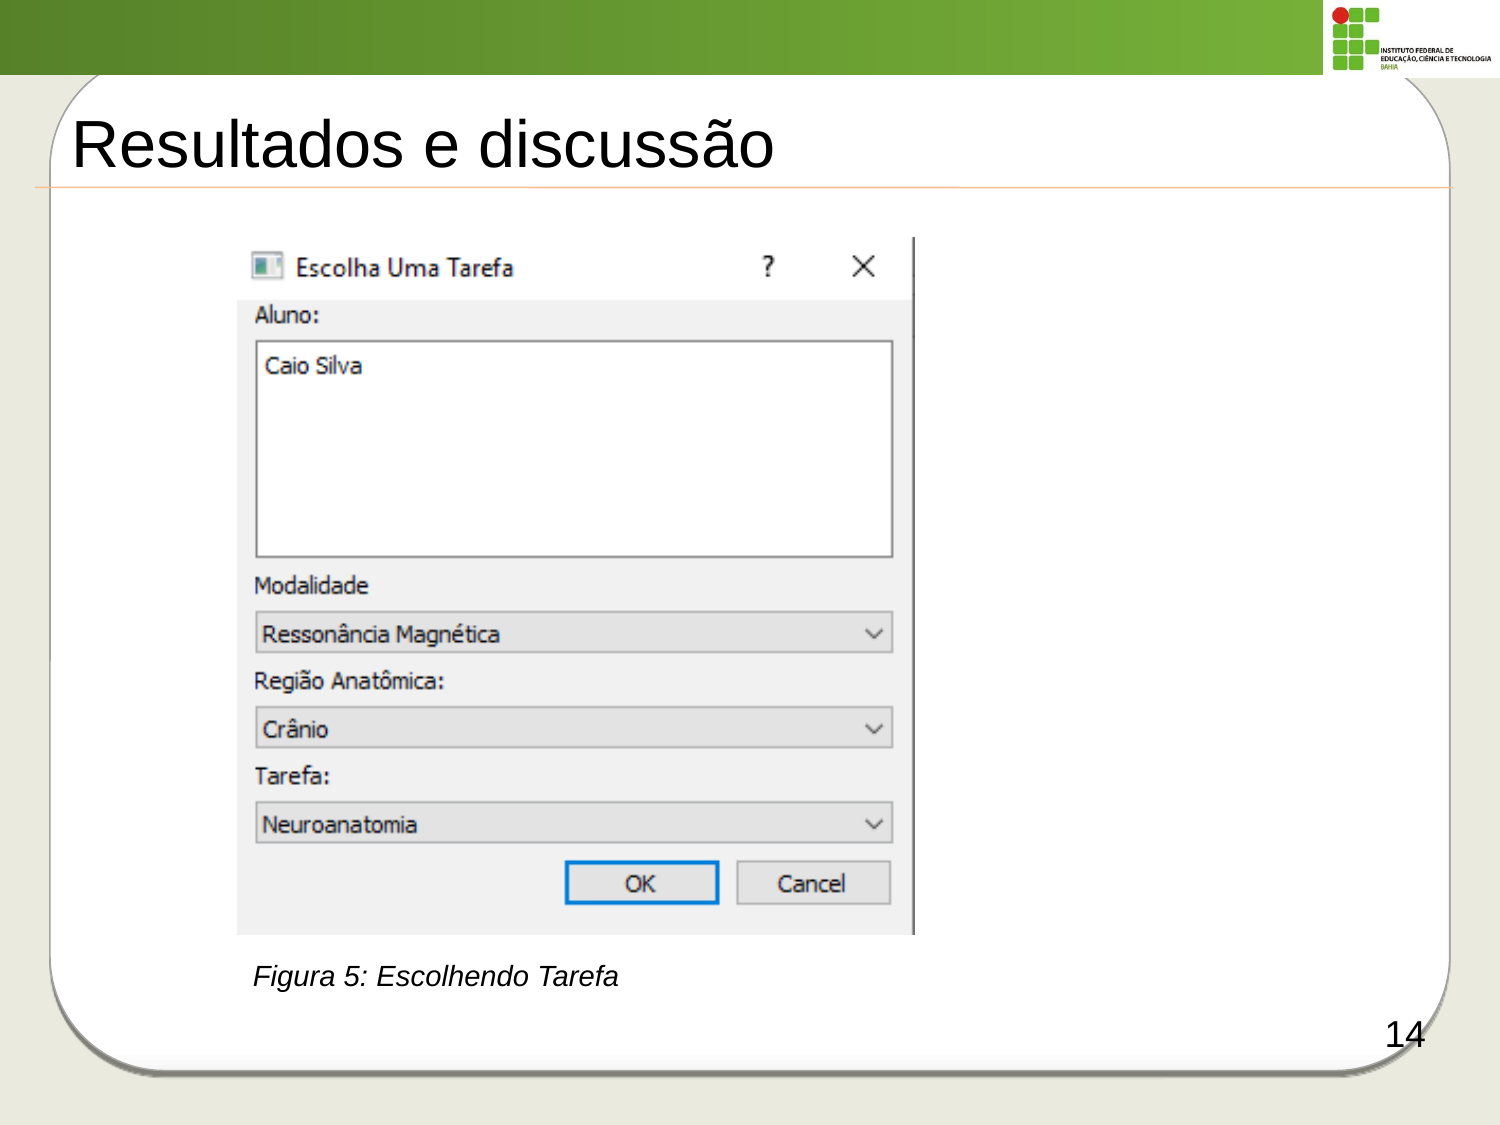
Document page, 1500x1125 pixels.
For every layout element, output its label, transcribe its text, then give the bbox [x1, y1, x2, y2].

picture [237, 237, 915, 935]
text_box Resultados e discussão [56, 93, 1500, 189]
text_box Figura 5: Escolhendo Tarefa [237, 942, 1154, 1050]
picture [1323, 0, 1500, 79]
text_box [0, 0, 1323, 75]
text_box <number> [1369, 1002, 1445, 1063]
